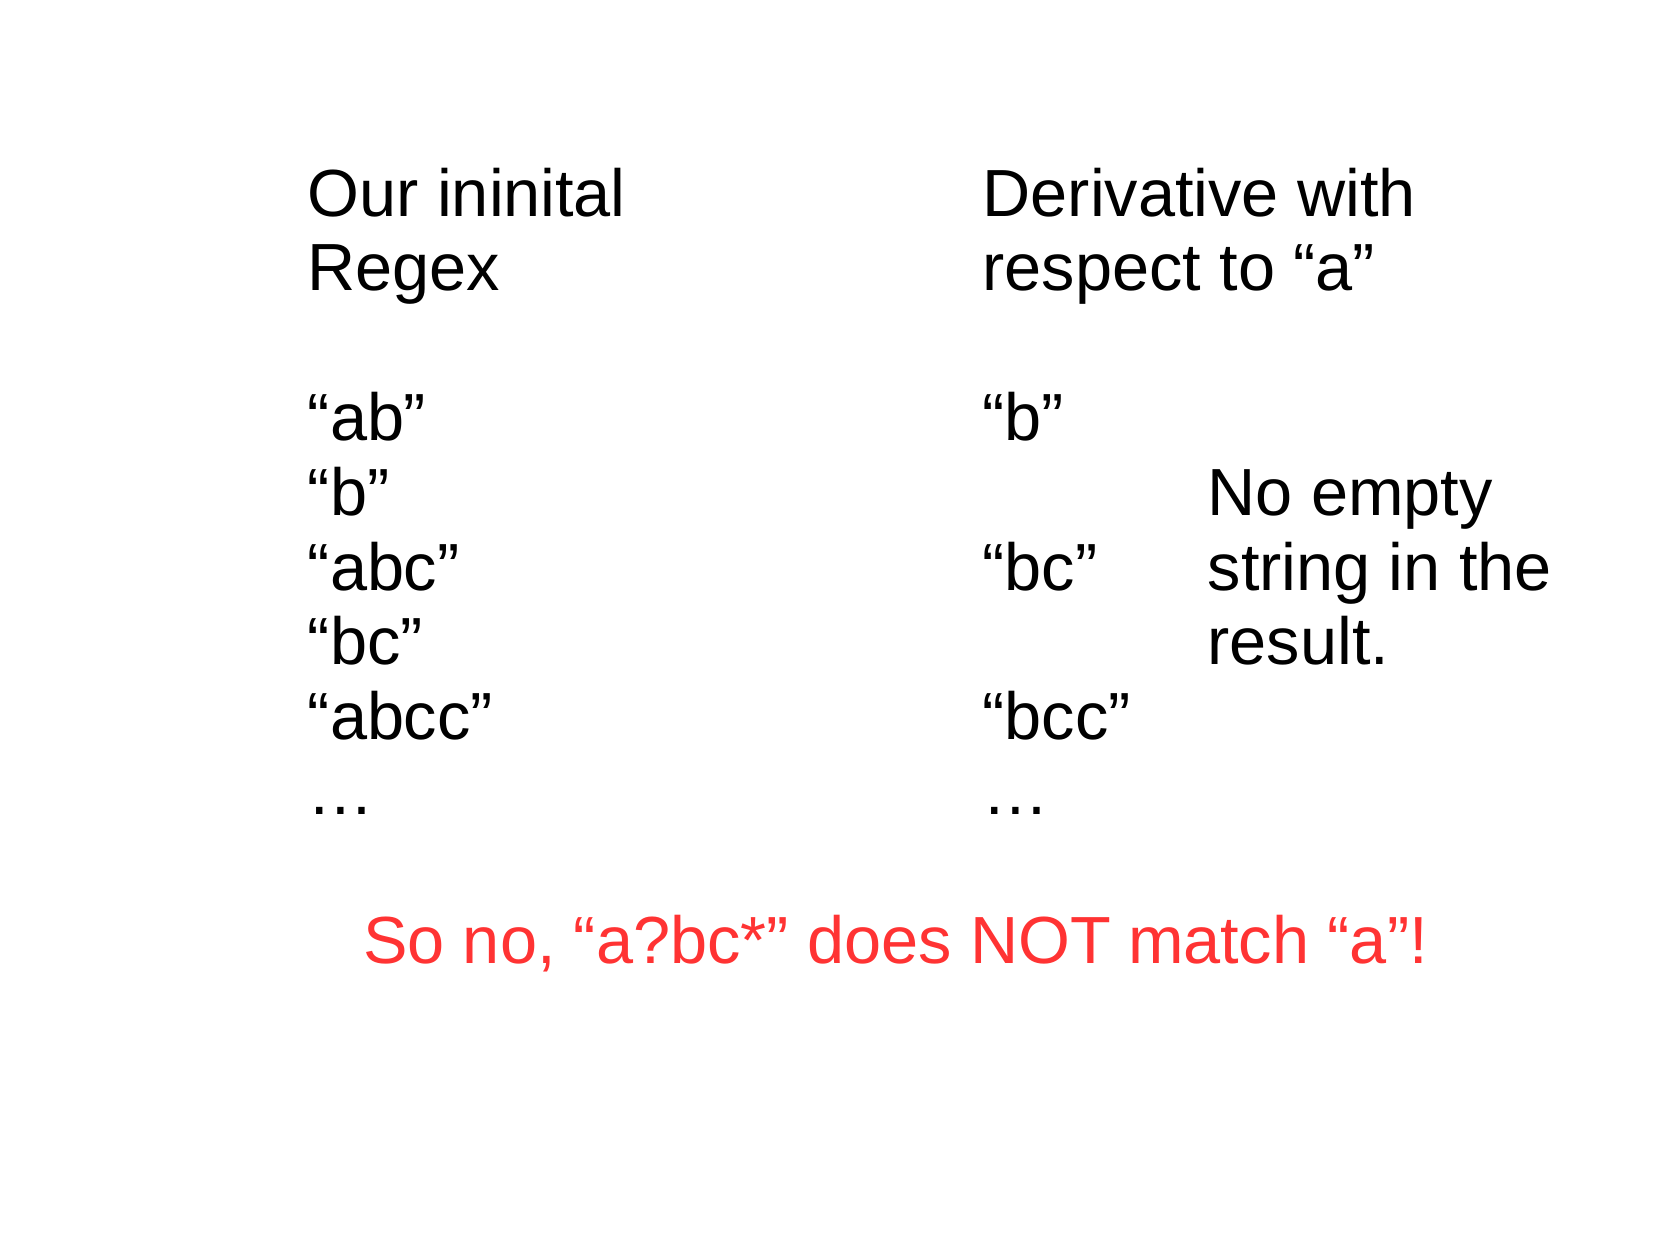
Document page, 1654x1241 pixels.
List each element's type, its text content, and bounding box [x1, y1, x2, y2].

subtitle Our ininital Derivative with Regex respect to “a” “ab” “b” “b” No empty “abc” “bc” string in the “bc” result. “abcc” “bcc” … … So no, “a?bc*” does NOT match “a”! [82, 49, 1571, 1010]
